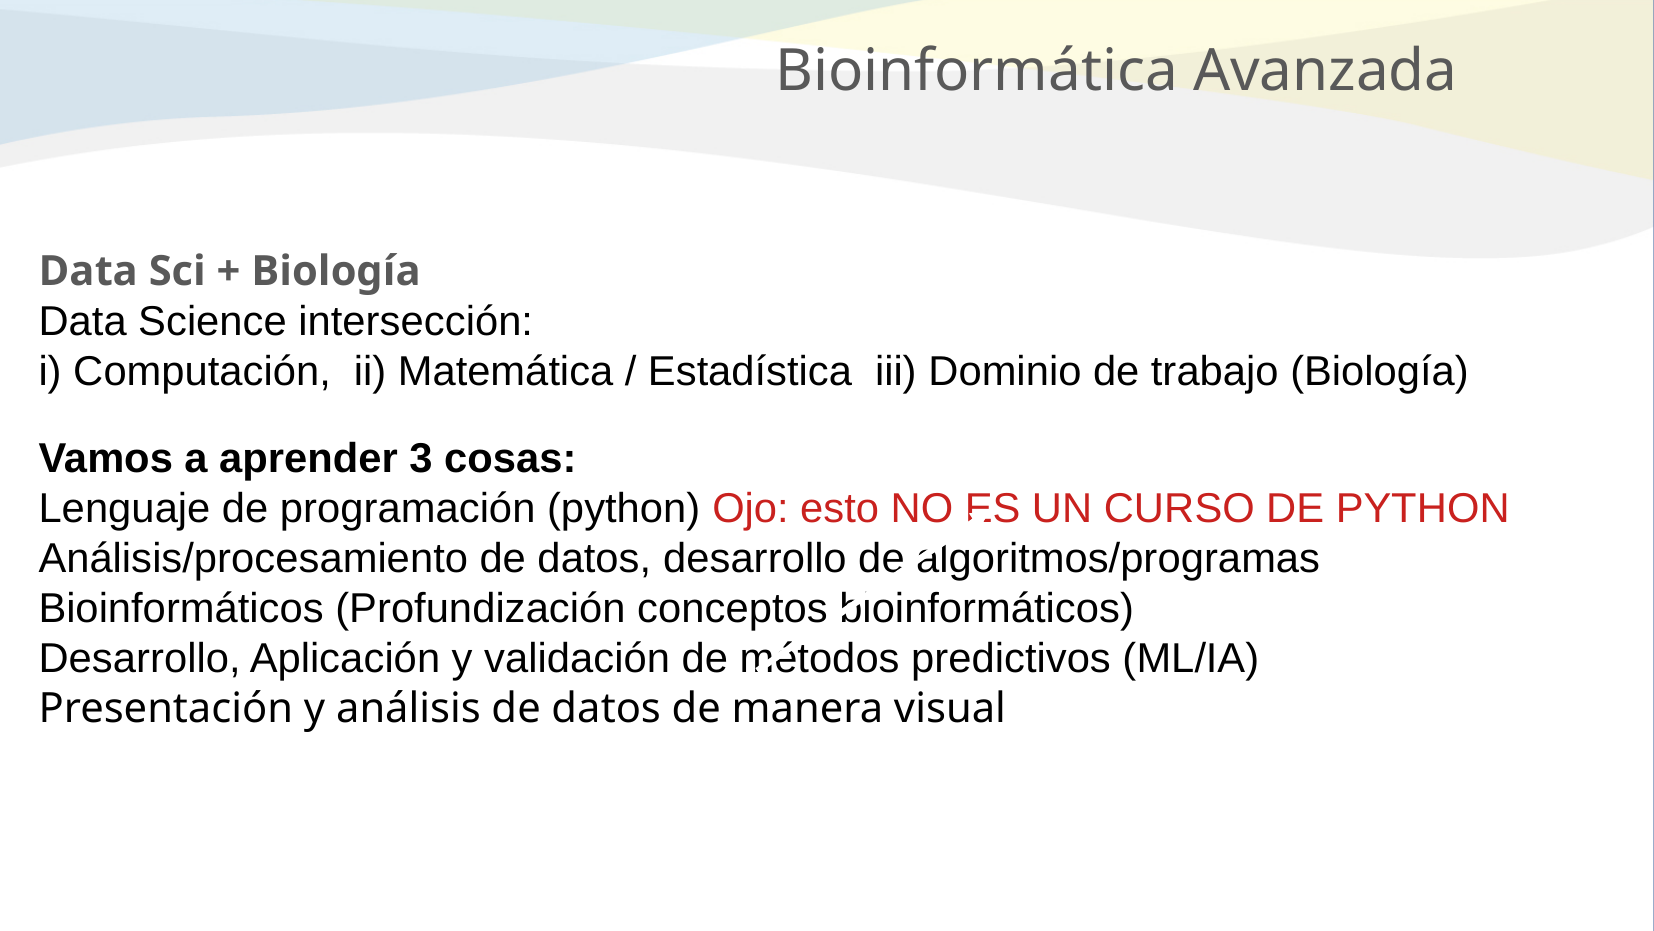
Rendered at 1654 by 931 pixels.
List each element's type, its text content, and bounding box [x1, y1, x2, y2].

text_box Bioinformática Avanzada [760, 24, 1604, 180]
picture [0, 0, 1654, 931]
text_box Data Sci + Biología Data Science intersección: i) Computación, ii) Matemática / Estadística iii) Dominio de trabajo (Biología) Vamos a aprender 3 cosas: Lenguaje de programación (python) Ojo: esto NO ES UN CURSO DE PYTHON Análisis/procesamiento de datos, desarrollo de algoritmos/programas Bioinformáticos (Profundización conceptos bioinformáticos) Desarrollo, Aplicación y validación de métodos predictivos (ML/IA) Presentación y análisis de datos de manera visual [23, 198, 1595, 839]
